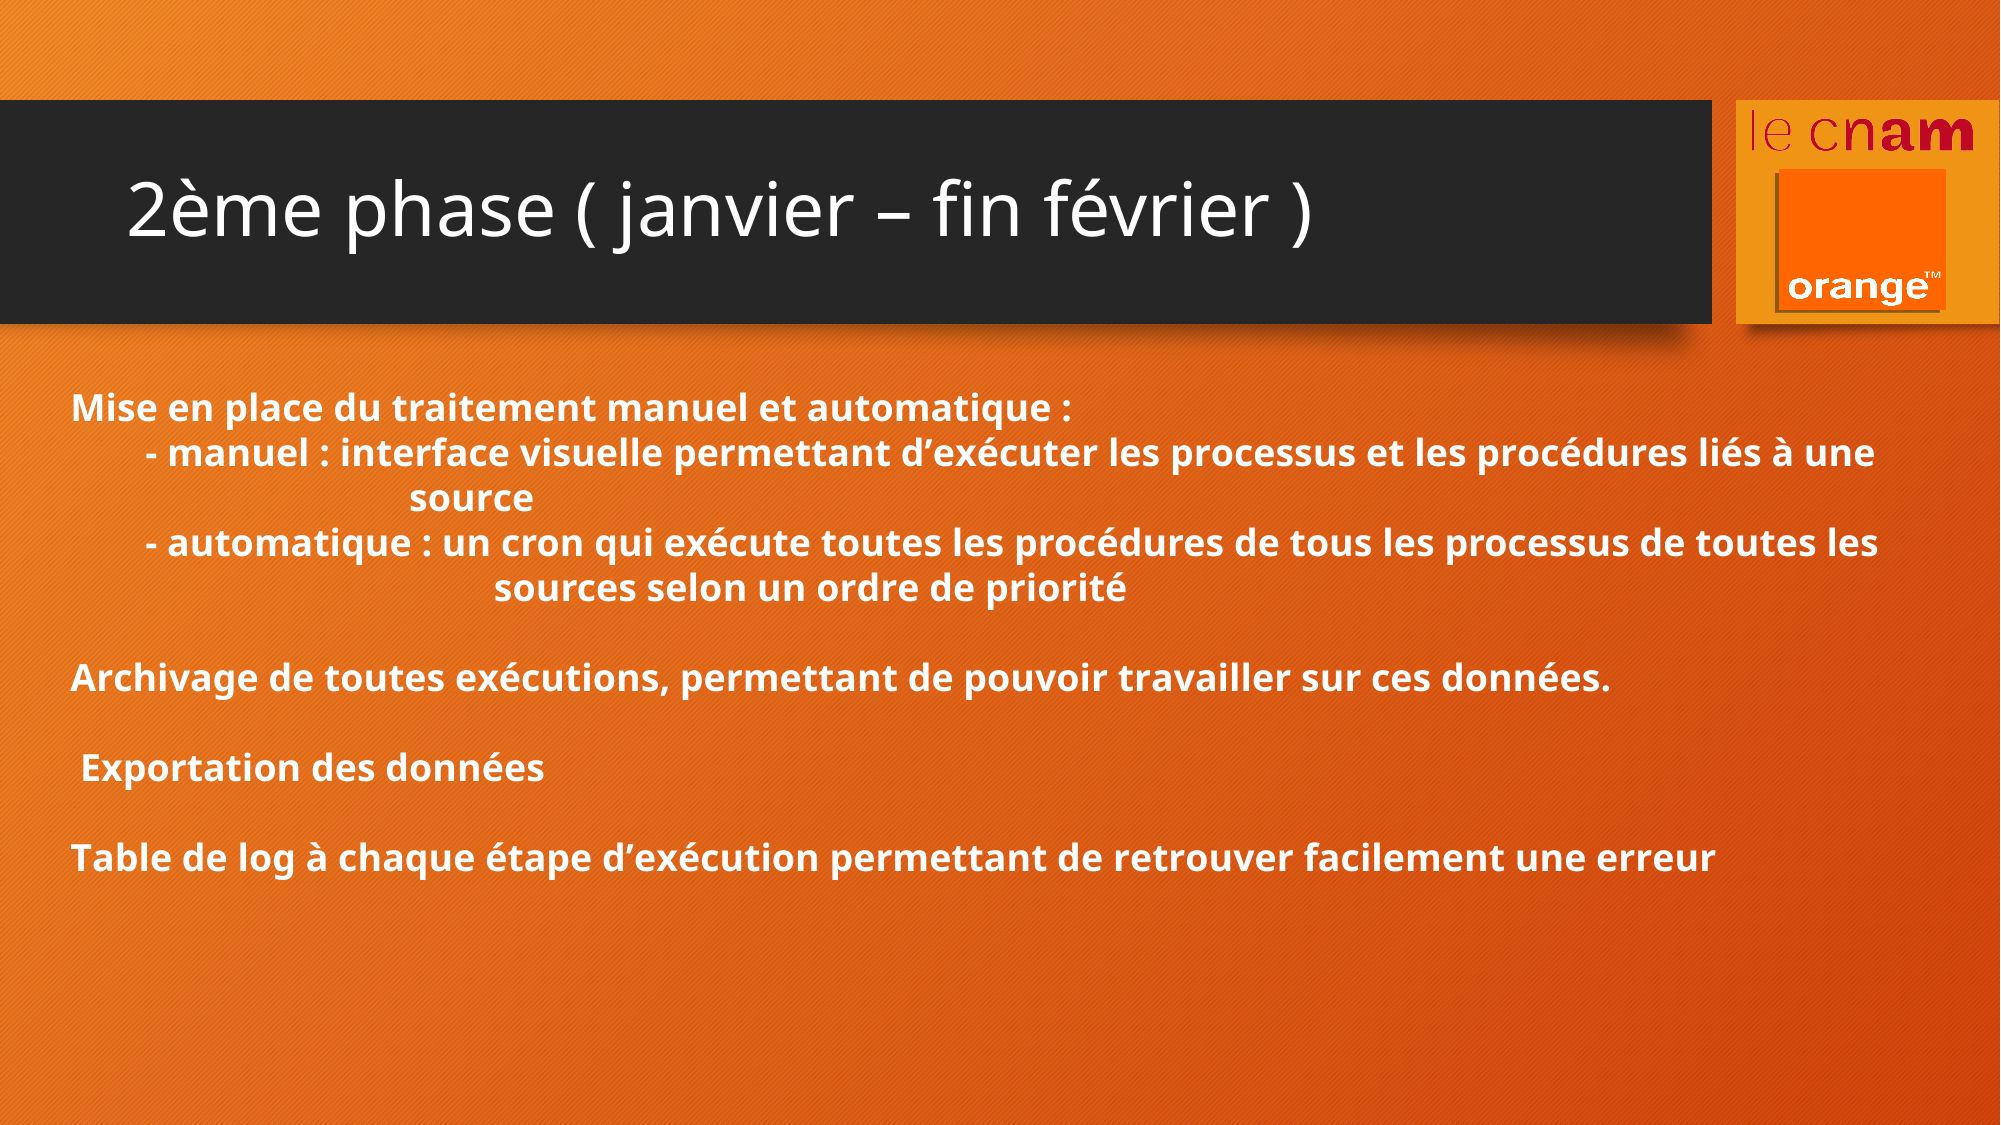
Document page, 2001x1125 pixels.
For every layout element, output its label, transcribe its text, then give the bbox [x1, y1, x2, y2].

title 2ème phase ( janvier – fin février ) [111, 123, 1689, 301]
picture [1779, 169, 1946, 310]
text_box Mise en place du traitement manuel et automatique : - manuel : interface visuelle permettant d’exécuter les processus et les procédures liés à une source - automatique : un cron qui exécute toutes les procédures de tous les processus de toutes les sources selon un ordre de priorité Archivage de toutes exécutions, permettant de pouvoir travailler sur ces données. Exportation des données Table de log à chaque étape d’exécution permettant de retrouver facilement une erreur [55, 376, 1898, 891]
picture [1752, 110, 1973, 151]
